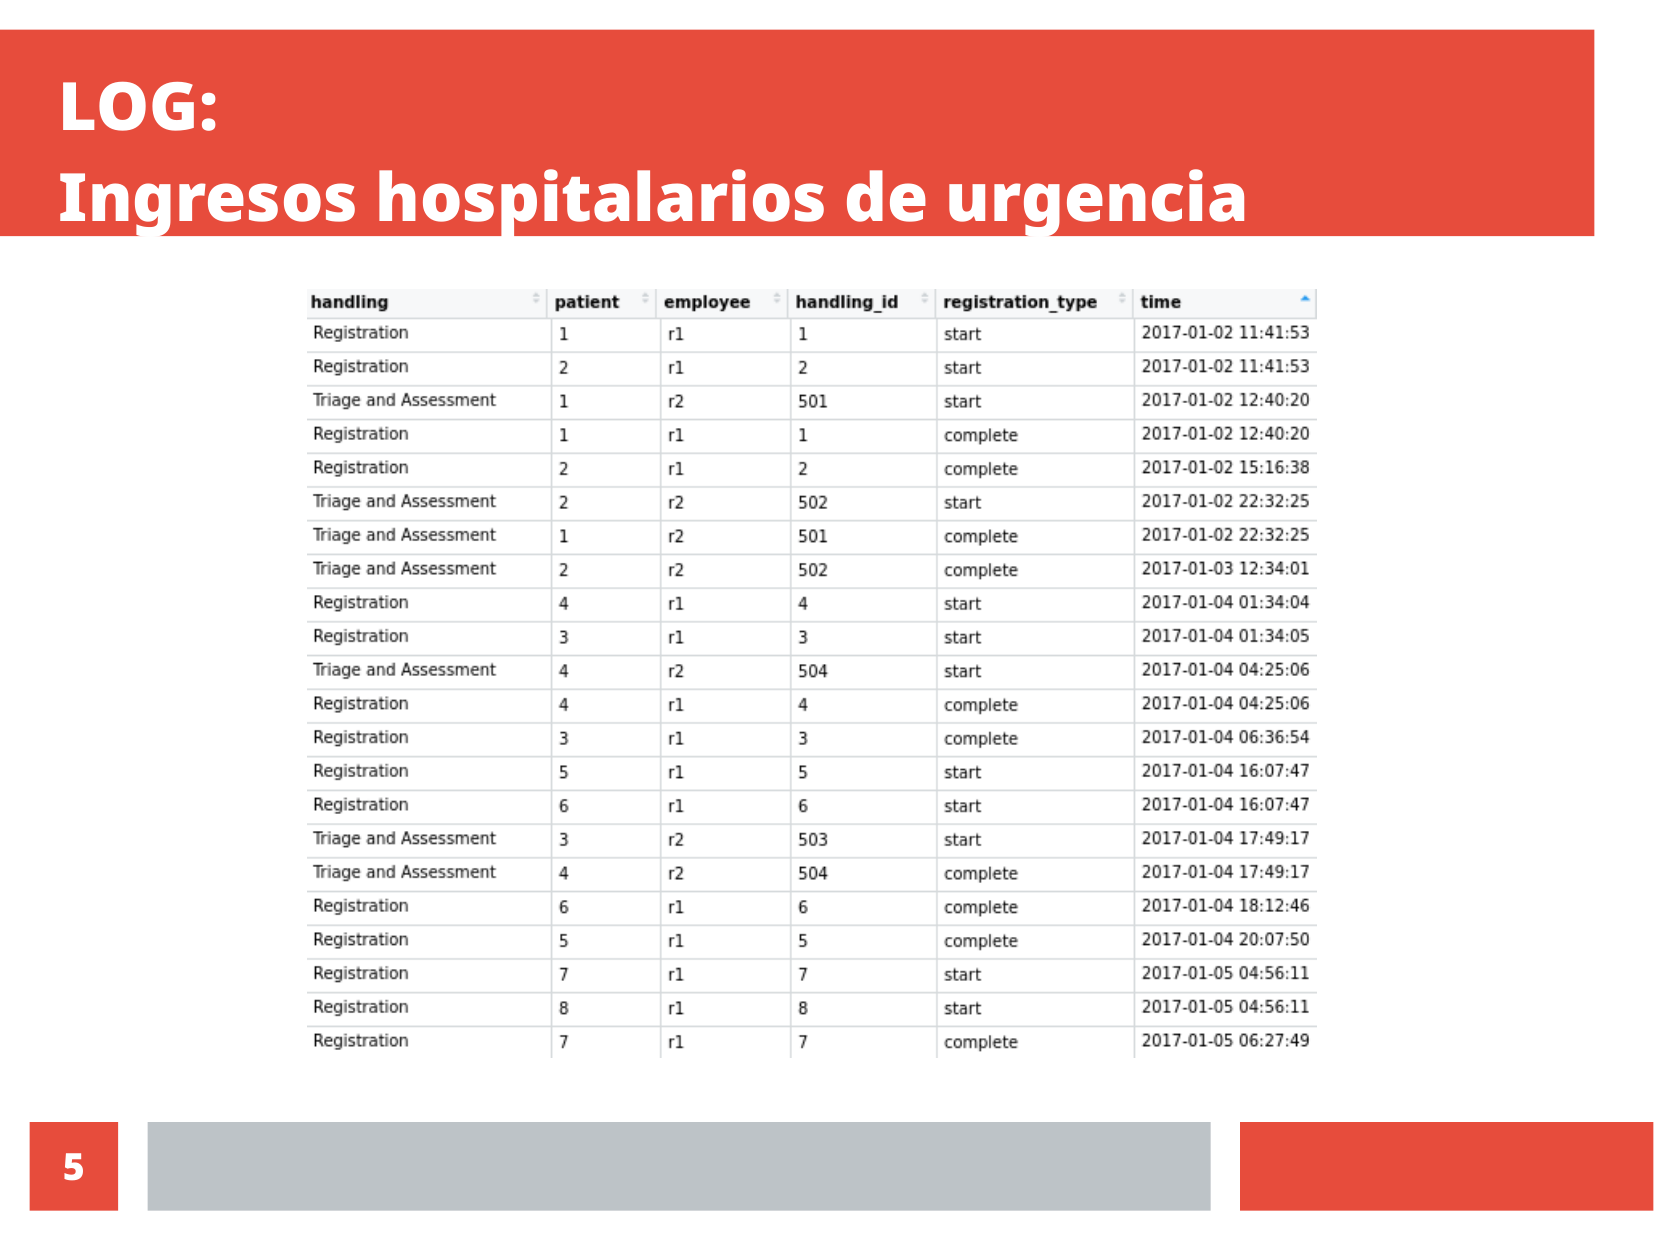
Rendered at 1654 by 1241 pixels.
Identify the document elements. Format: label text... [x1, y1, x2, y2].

picture [307, 289, 1317, 1058]
title LOG: Ingresos hospitalarios de urgencia [59, 59, 1595, 207]
